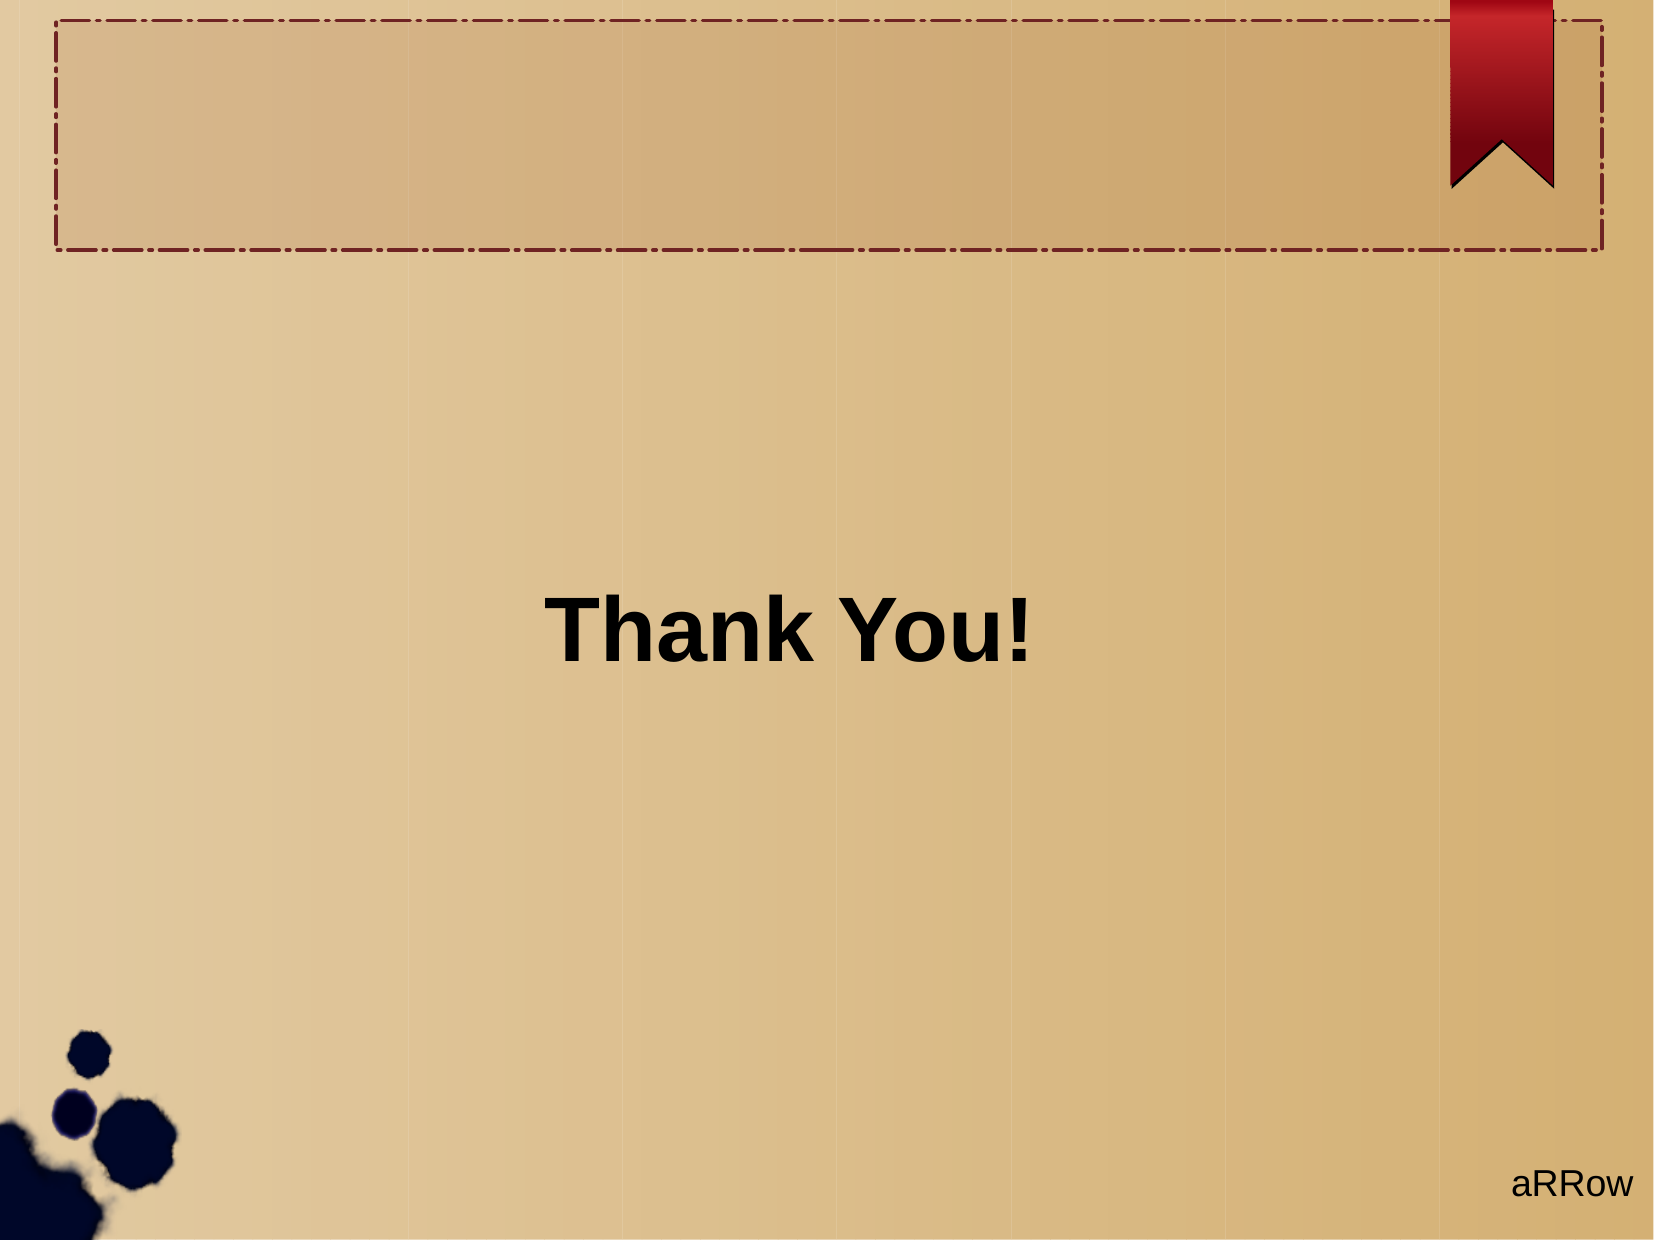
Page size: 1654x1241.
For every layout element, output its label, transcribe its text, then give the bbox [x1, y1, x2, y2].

text_box aRRow [1496, 1155, 1649, 1225]
subtitle Thank You! [105, 150, 1476, 1111]
